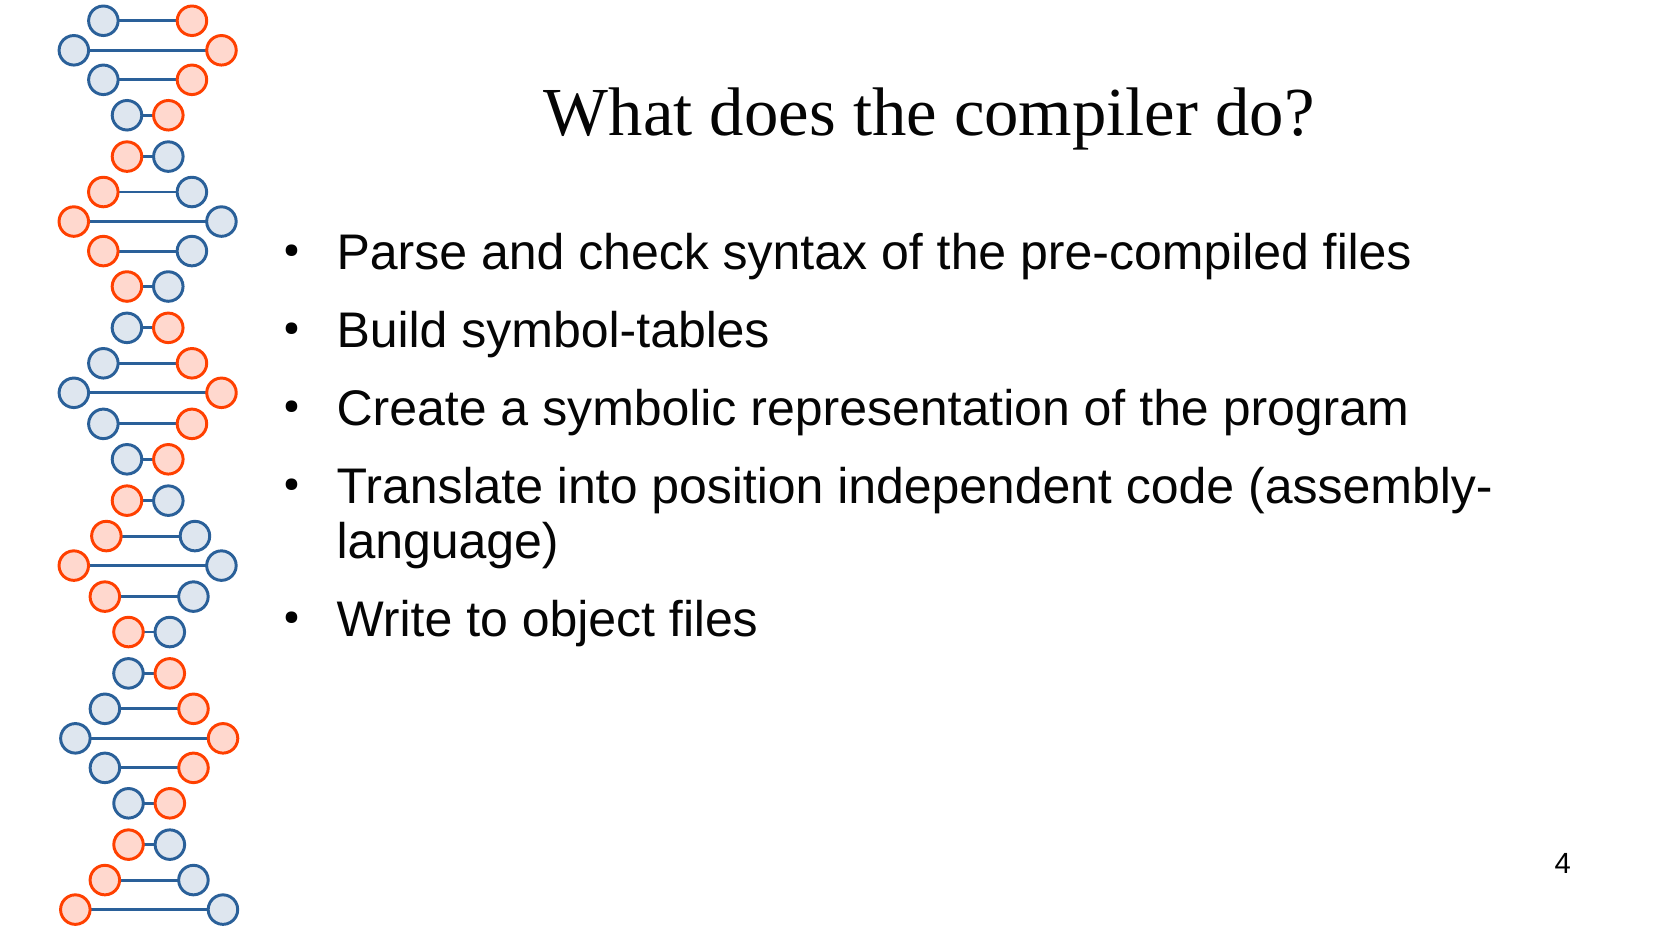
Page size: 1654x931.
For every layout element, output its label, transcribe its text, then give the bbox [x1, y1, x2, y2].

list Parse and check syntax of the pre-compiled files Build symbol-tables Create a symbolic representation of the program Translate into position independent code (assembly-language) Write to object files [265, 224, 1595, 764]
title What does the compiler do? [265, 35, 1595, 189]
